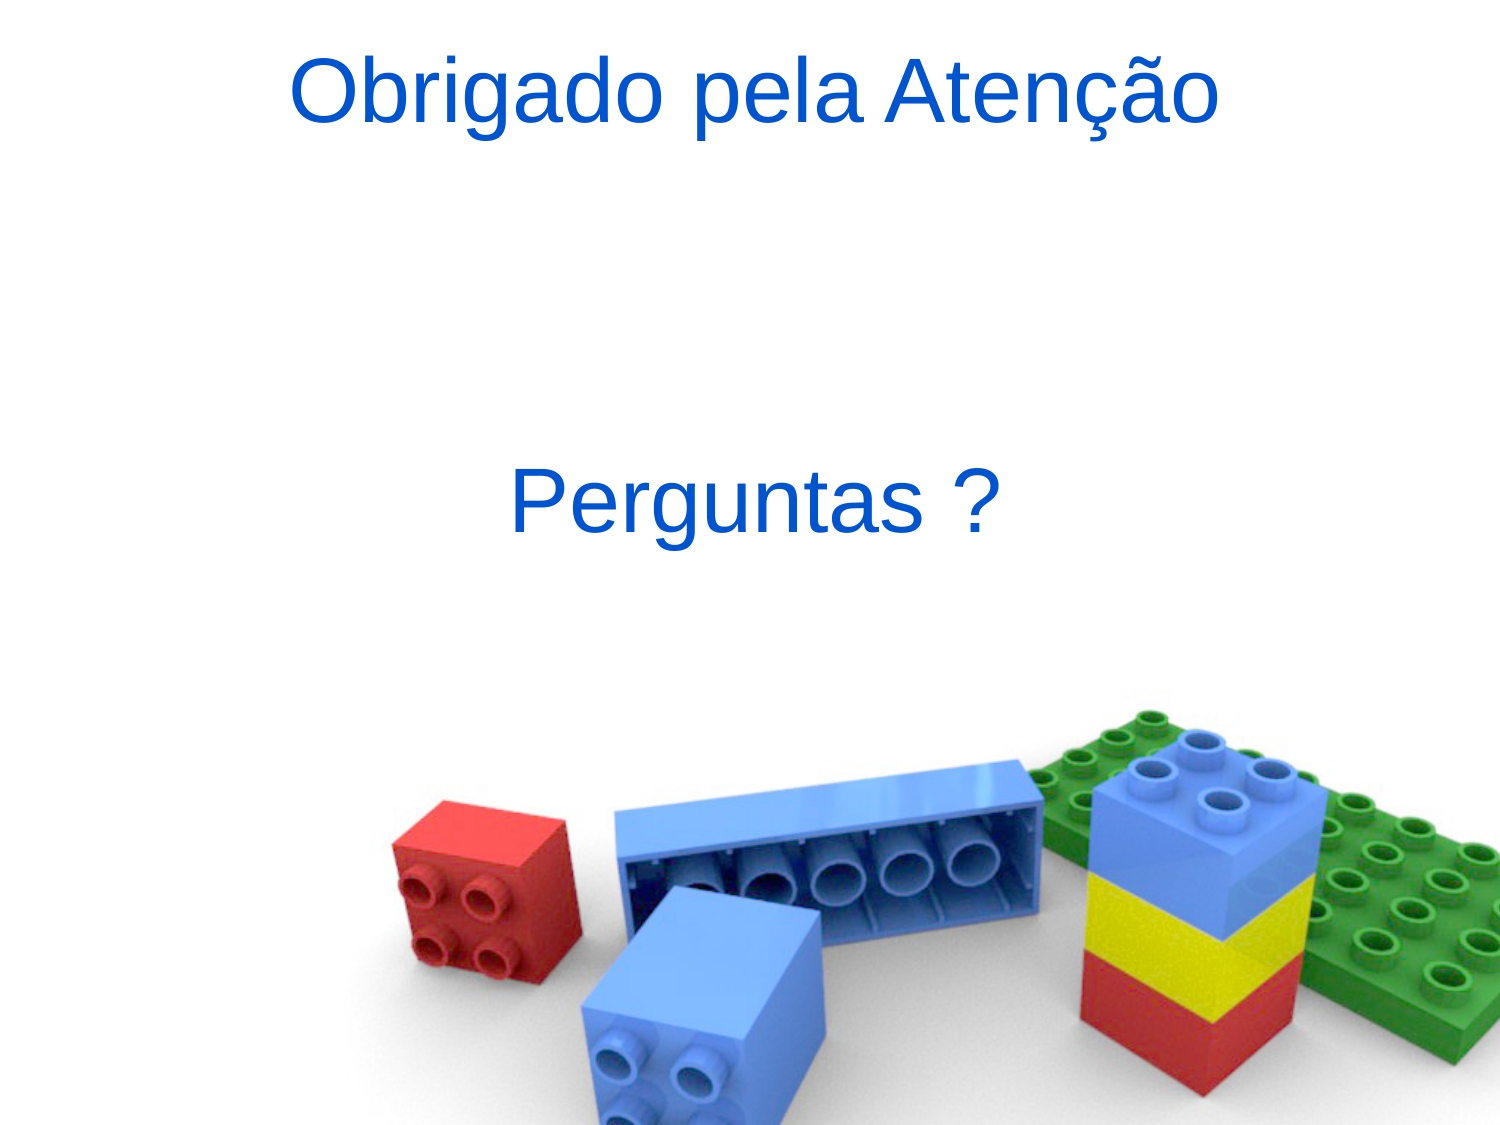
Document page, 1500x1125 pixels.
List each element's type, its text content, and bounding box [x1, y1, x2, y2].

picture [323, 242, 1500, 1125]
title Obrigado pela Atenção Perguntas ? [117, 32, 1393, 561]
